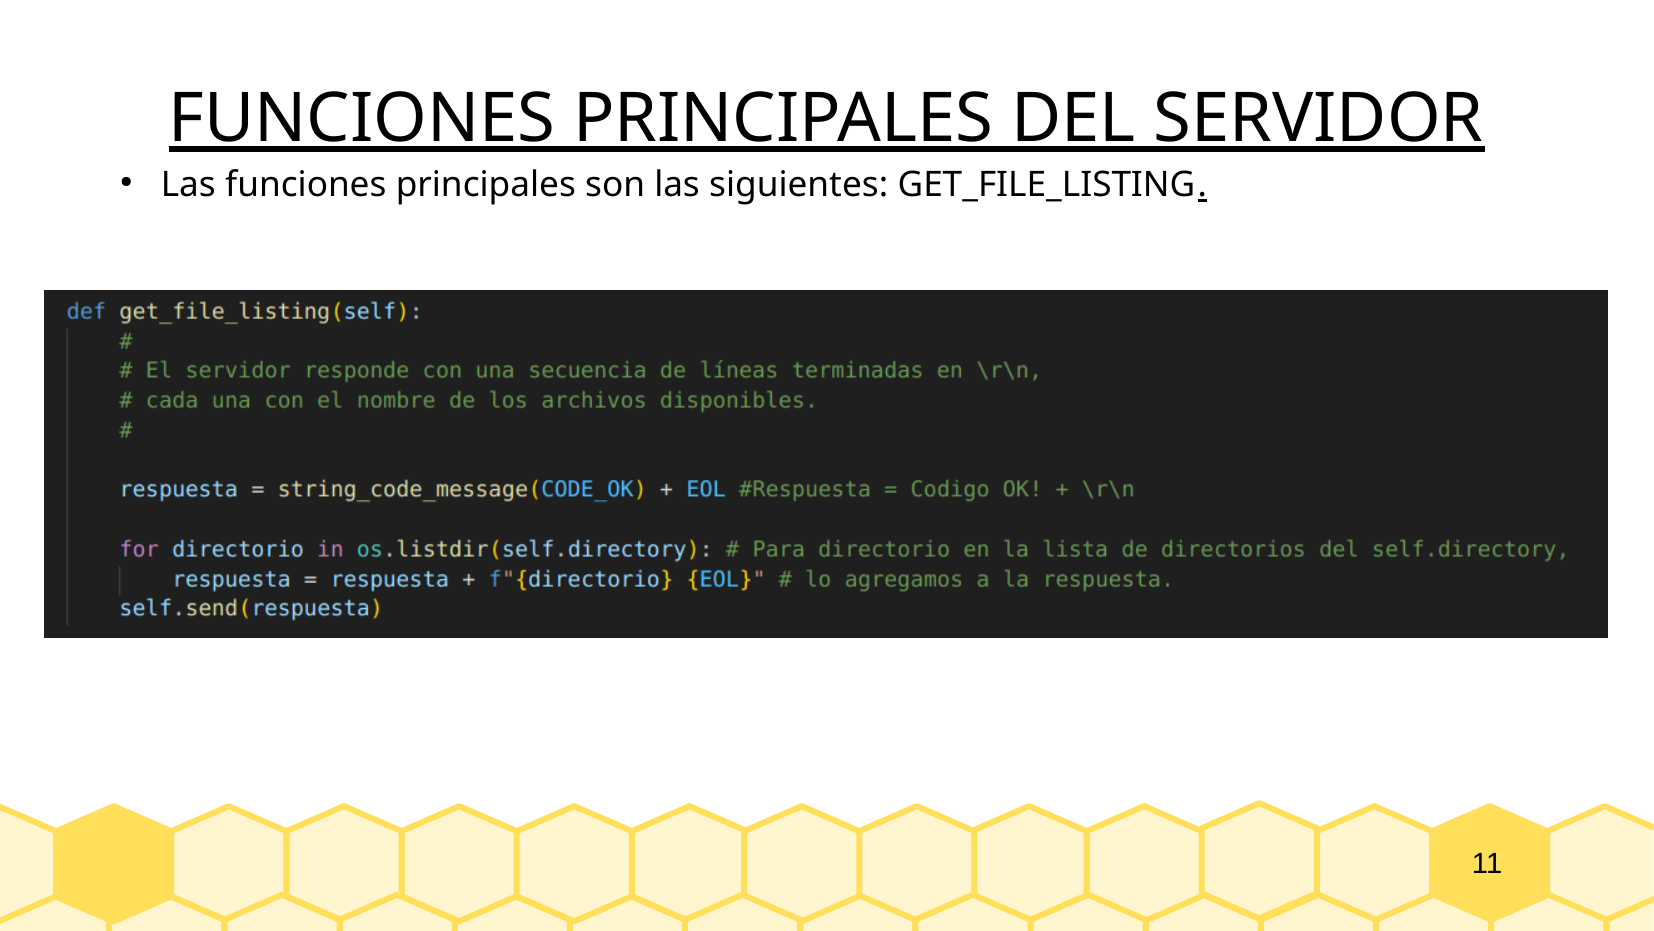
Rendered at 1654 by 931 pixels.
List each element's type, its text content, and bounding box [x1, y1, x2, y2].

picture [44, 290, 1608, 638]
list Las funciones principales son las siguientes: GET_FILE_LISTING. [106, 158, 1595, 207]
title FUNCIONES PRINCIPALES DEL SERVIDOR [82, 37, 1571, 193]
